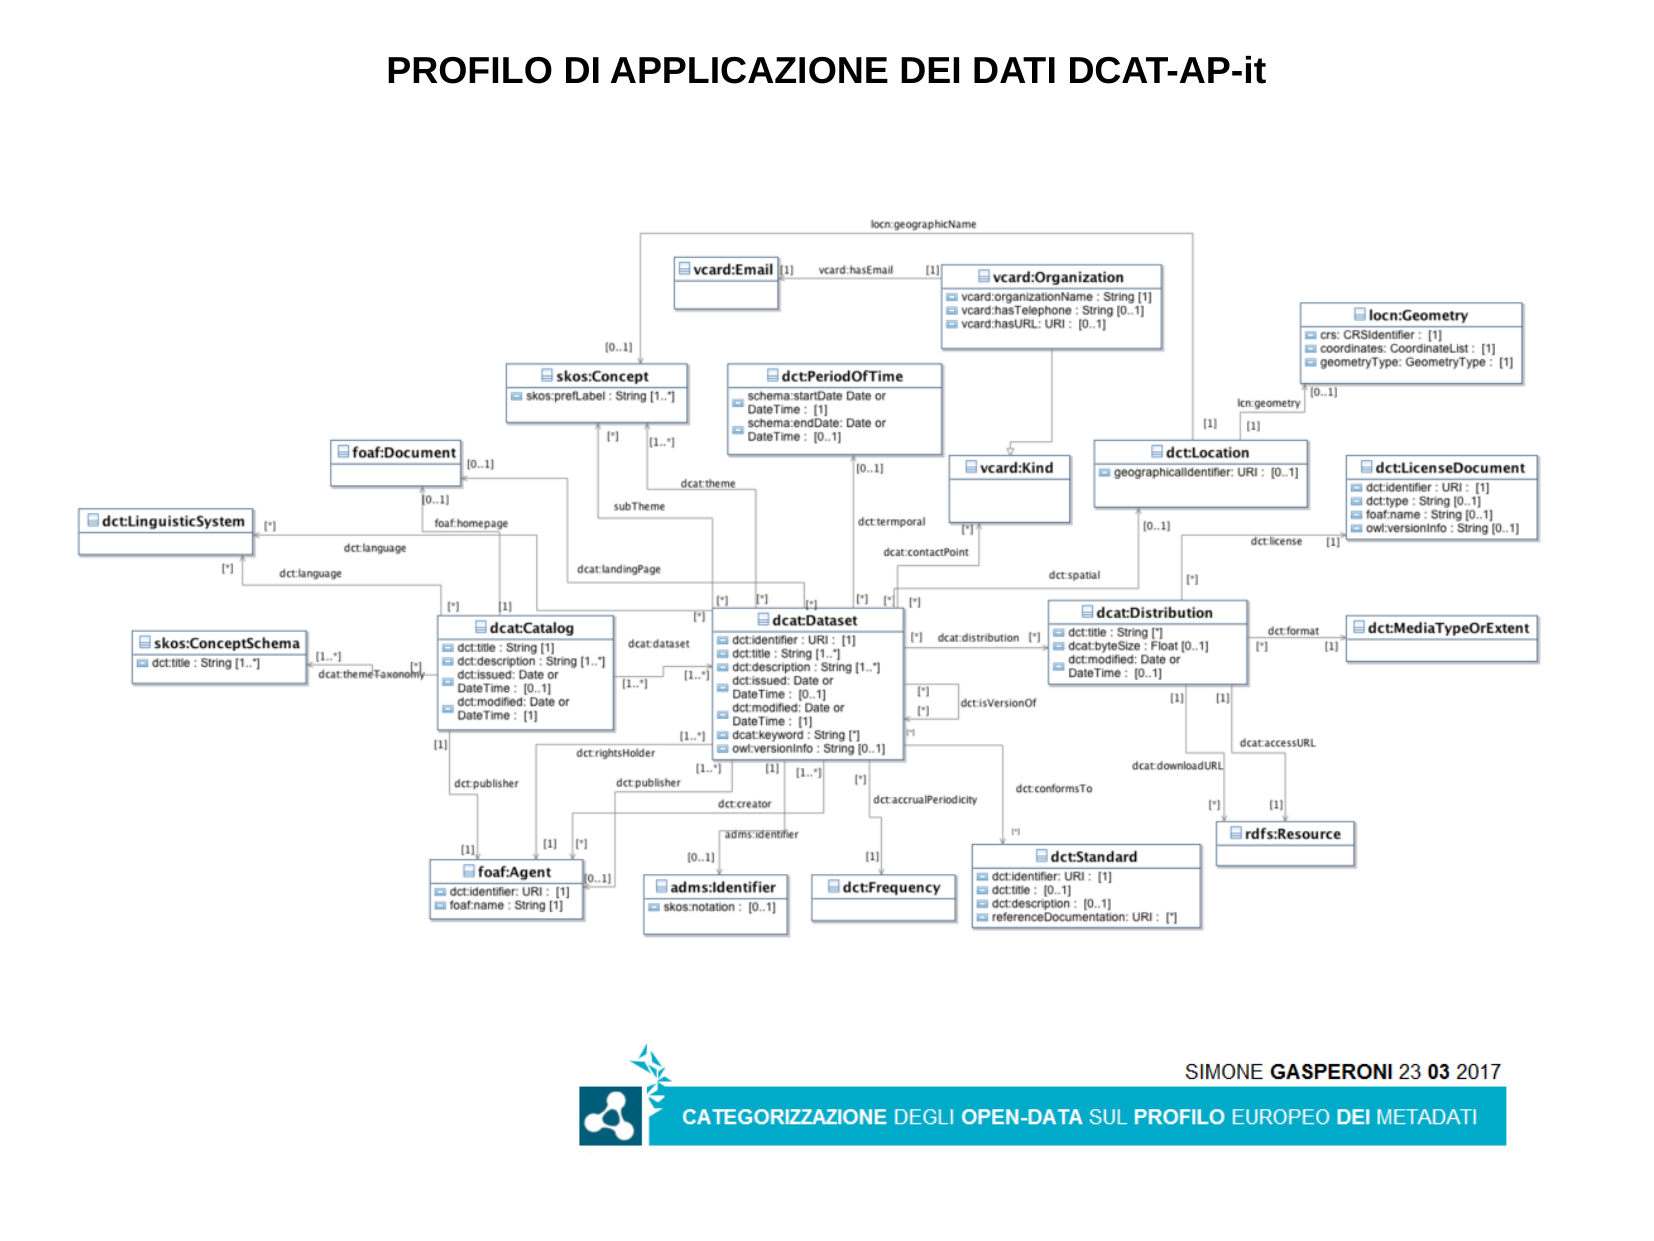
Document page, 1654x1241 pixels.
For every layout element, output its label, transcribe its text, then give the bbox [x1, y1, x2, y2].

text_box PROFILO DI APPLICAZIONE DEI DATI DCAT-AP-it [0, 0, 1654, 122]
picture [70, 195, 1548, 945]
picture [557, 1039, 1524, 1157]
